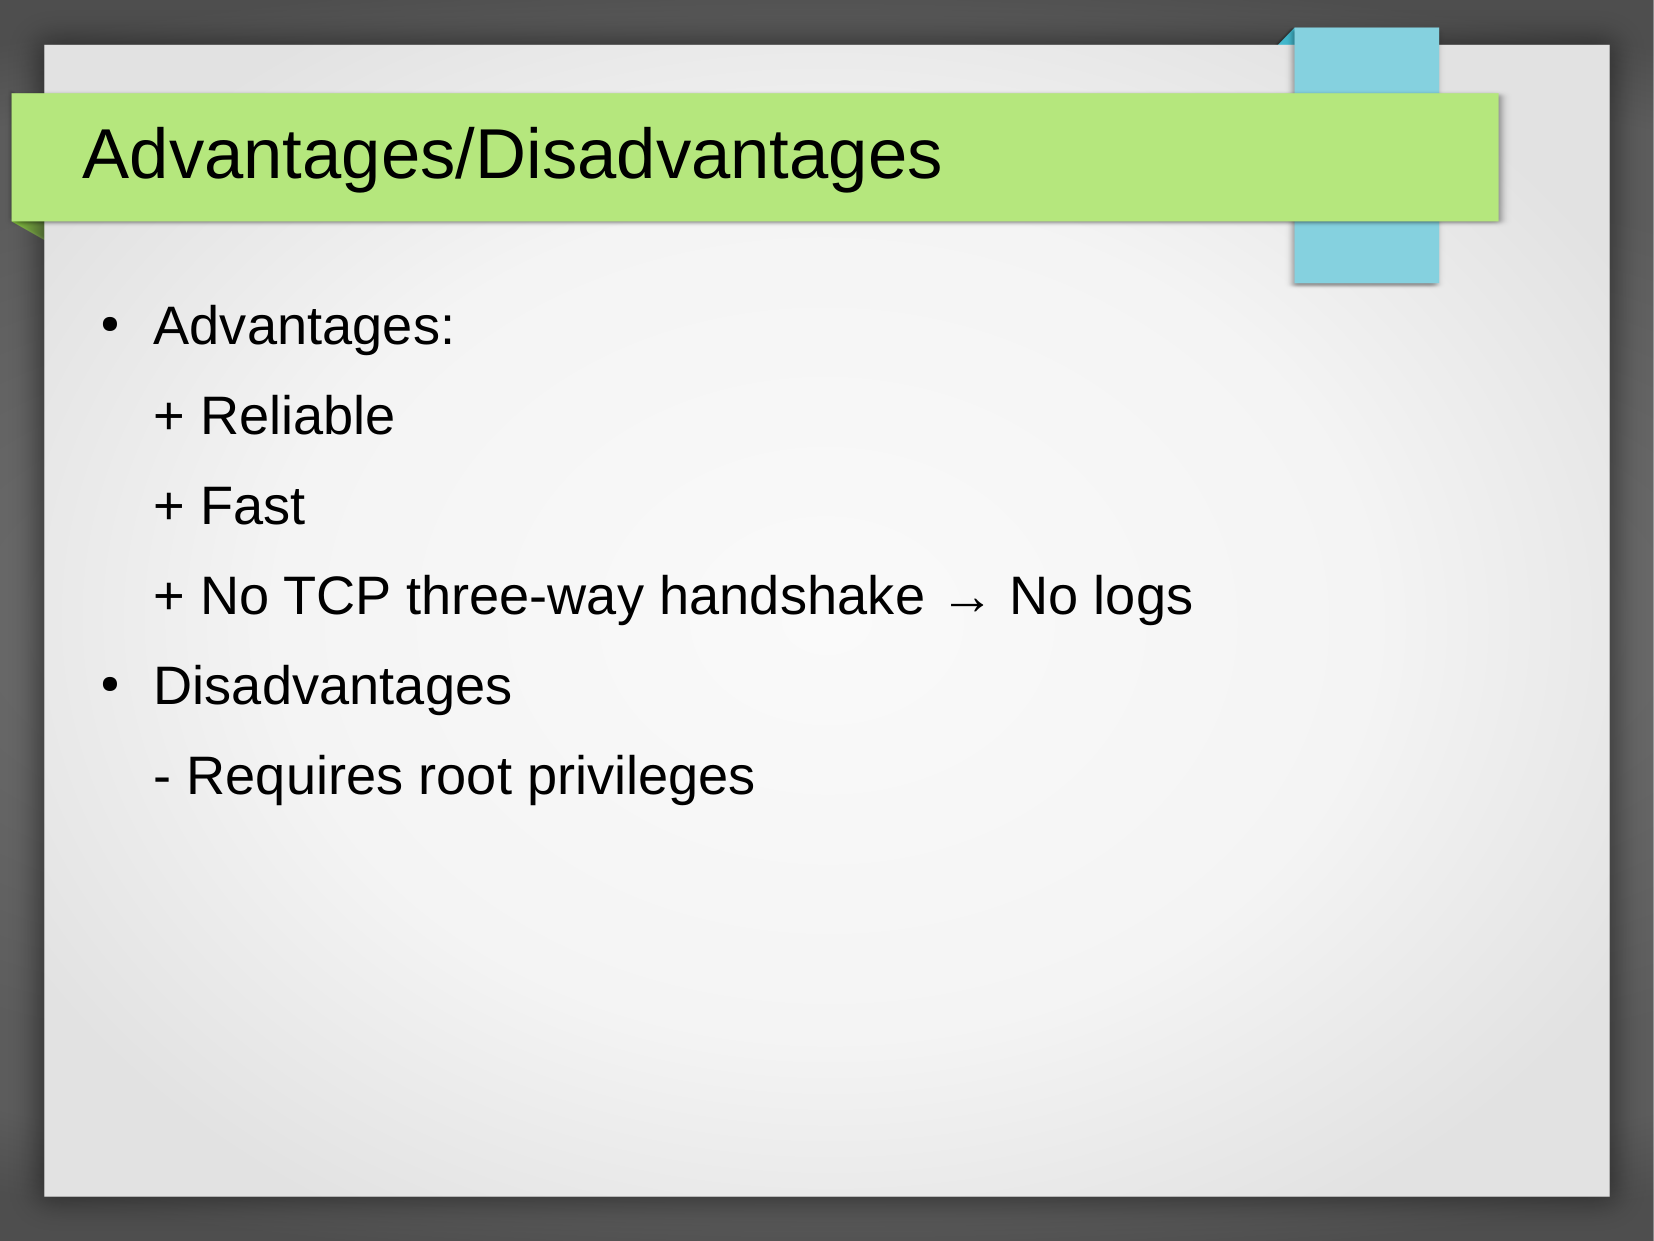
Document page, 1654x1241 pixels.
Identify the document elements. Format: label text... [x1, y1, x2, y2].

list Advantages: + Reliable + Fast + No TCP three-way handshake → No logs Disadvantages - Requires root privileges [82, 295, 1571, 1015]
title Advantages/Disadvantages [82, 94, 1264, 213]
picture [0, 0, 1654, 1241]
